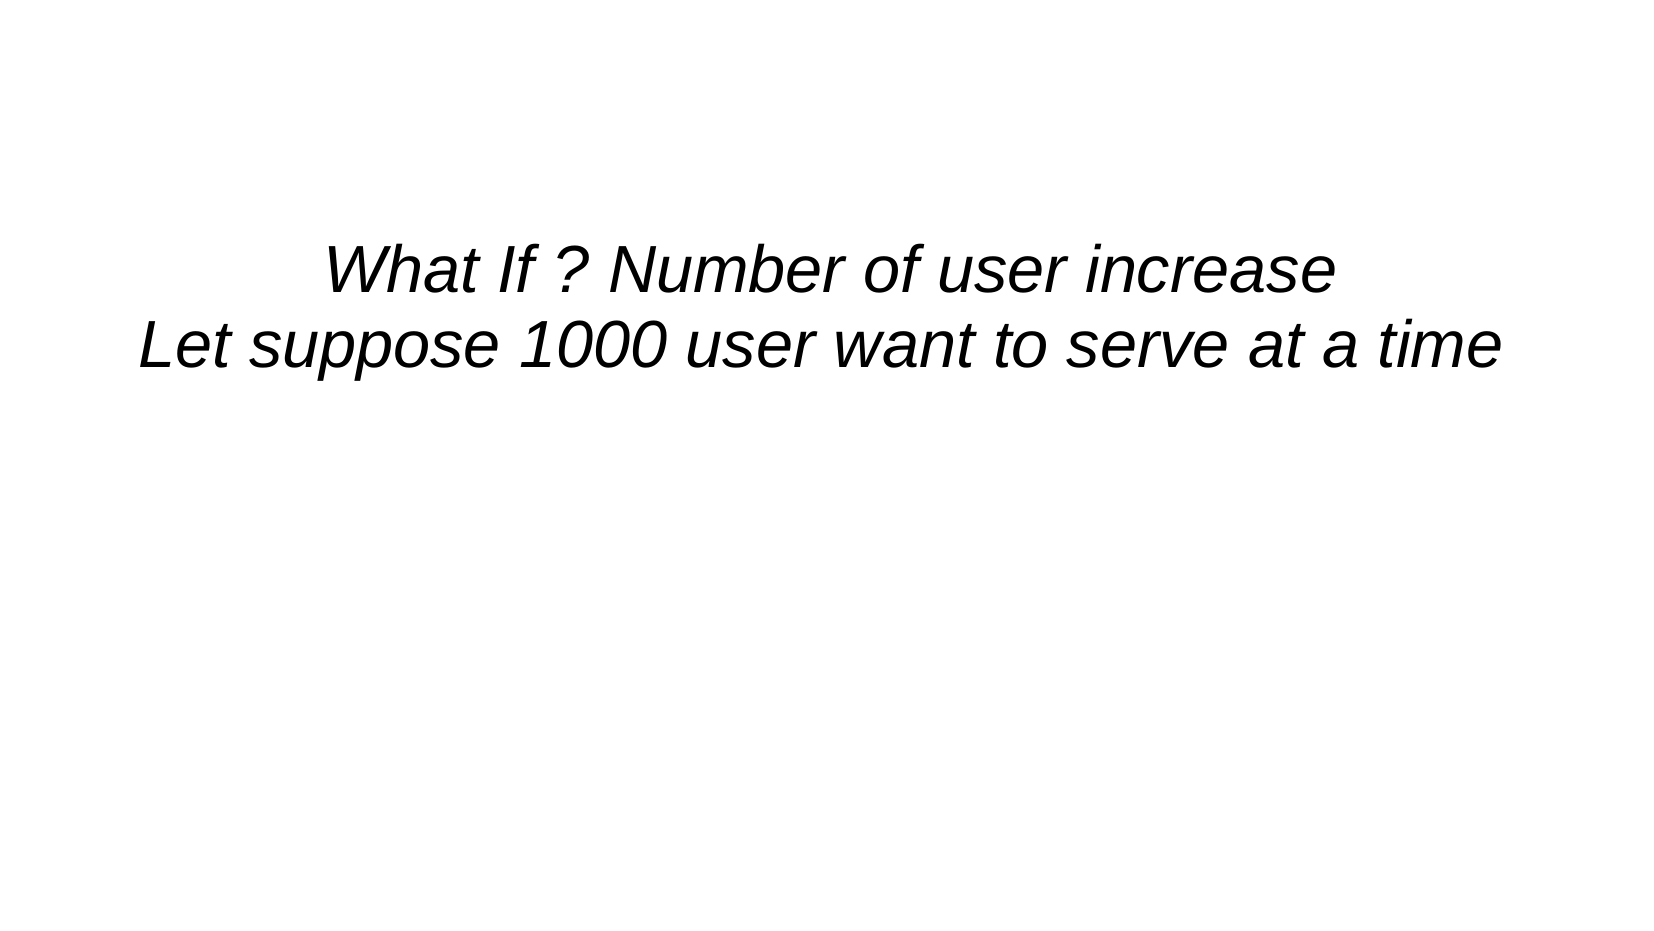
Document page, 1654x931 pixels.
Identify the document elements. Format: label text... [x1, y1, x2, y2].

subtitle What If ? Number of user increase Let suppose 1000 user want to serve at a time [86, 37, 1576, 577]
